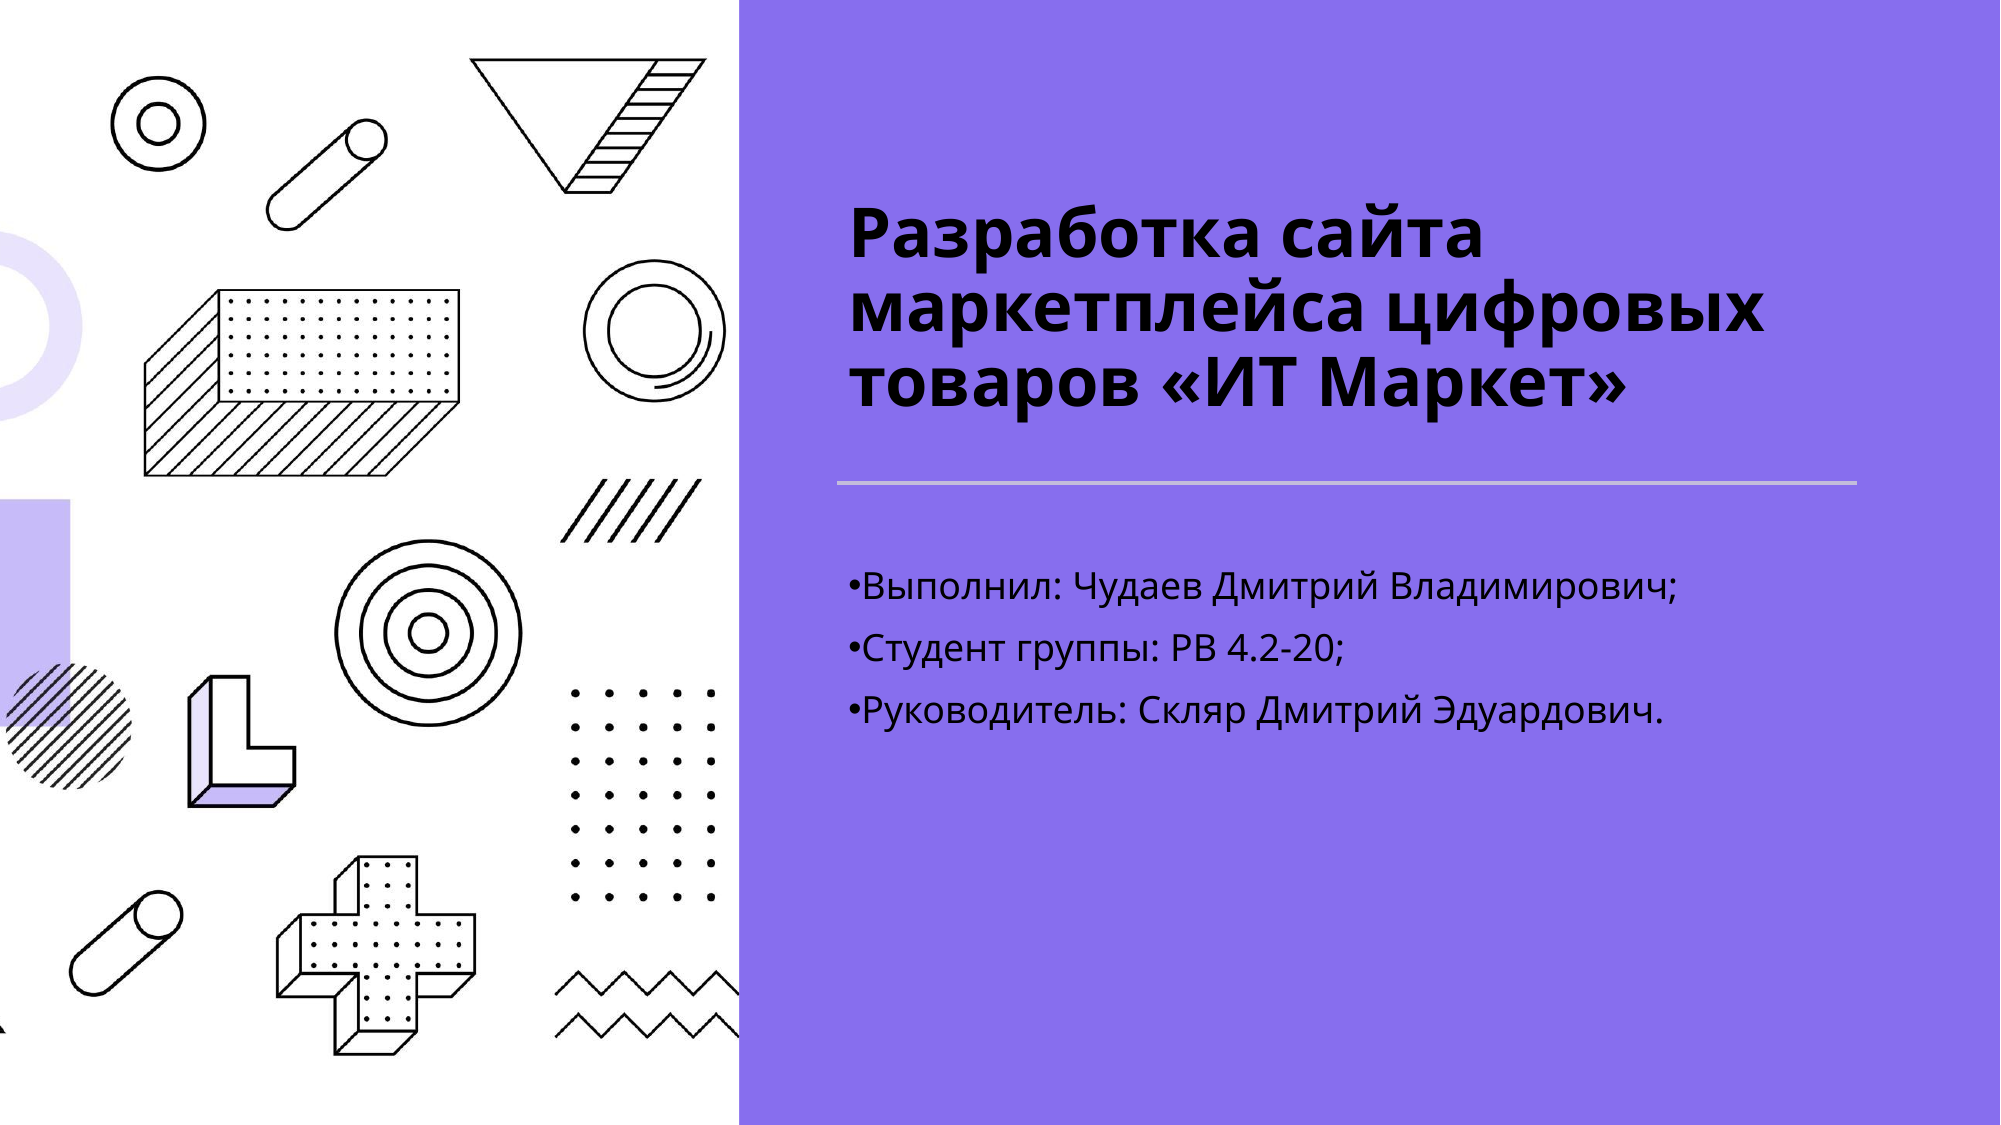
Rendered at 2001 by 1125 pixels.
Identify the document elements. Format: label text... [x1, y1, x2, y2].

text_box ​Выполнил: Чудаев Дмитрий Владимирович​; Студент группы: РВ 4.2-20​; Руководитель: Скляр Дмитрий Эдуардович. [833, 549, 1863, 1014]
text_box [740, 0, 2000, 1125]
title Разработка сайта маркетплейса цифровых товаров «ИТ Маркет» [833, 176, 1863, 429]
picture [0, 0, 740, 1125]
